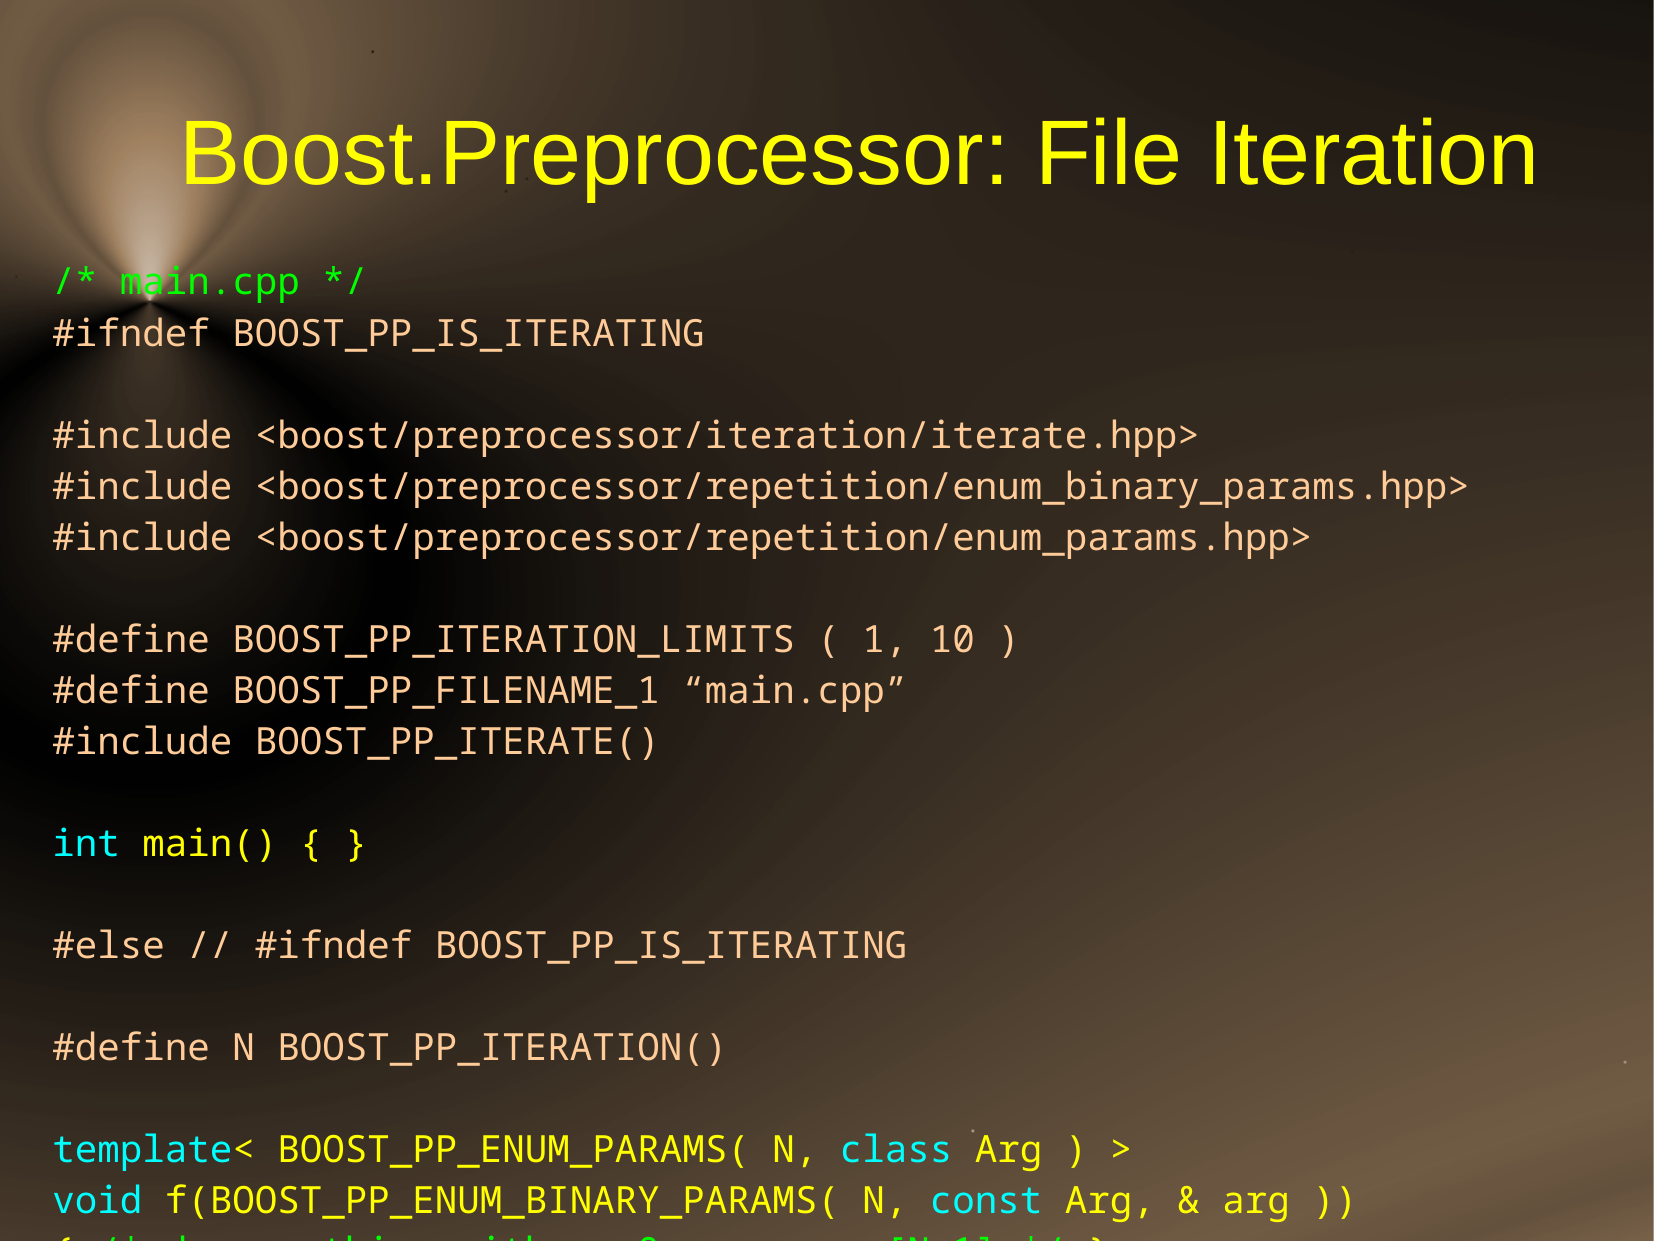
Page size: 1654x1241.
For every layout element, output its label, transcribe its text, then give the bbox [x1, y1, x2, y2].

picture [0, 0, 1654, 1241]
text_box /* main.cpp */ #ifndef BOOST_PP_IS_ITERATING #include <boost/preprocessor/iteration/iterate.hpp> #include <boost/preprocessor/repetition/enum_binary_params.hpp> #include <boost/preprocessor/repetition/enum_params.hpp> #define BOOST_PP_ITERATION_LIMITS ( 1, 10 ) #define BOOST_PP_FILENAME_1 “main.cpp” #include BOOST_PP_ITERATE() int main() { } #else // #ifndef BOOST_PP_IS_ITERATING #define N BOOST_PP_ITERATION() template< BOOST_PP_ENUM_PARAMS( N, class Arg ) > void f(BOOST_PP_ENUM_BINARY_PARAMS( N, const Arg, & arg )) { /* do something with arg0, ..., arg[N-1] */ } #undef N #endif // #ifndef BOOST_PP_IS_ITERATING [37, 247, 1613, 1201]
title Boost.Preprocessor: File Iteration [150, 49, 1571, 247]
